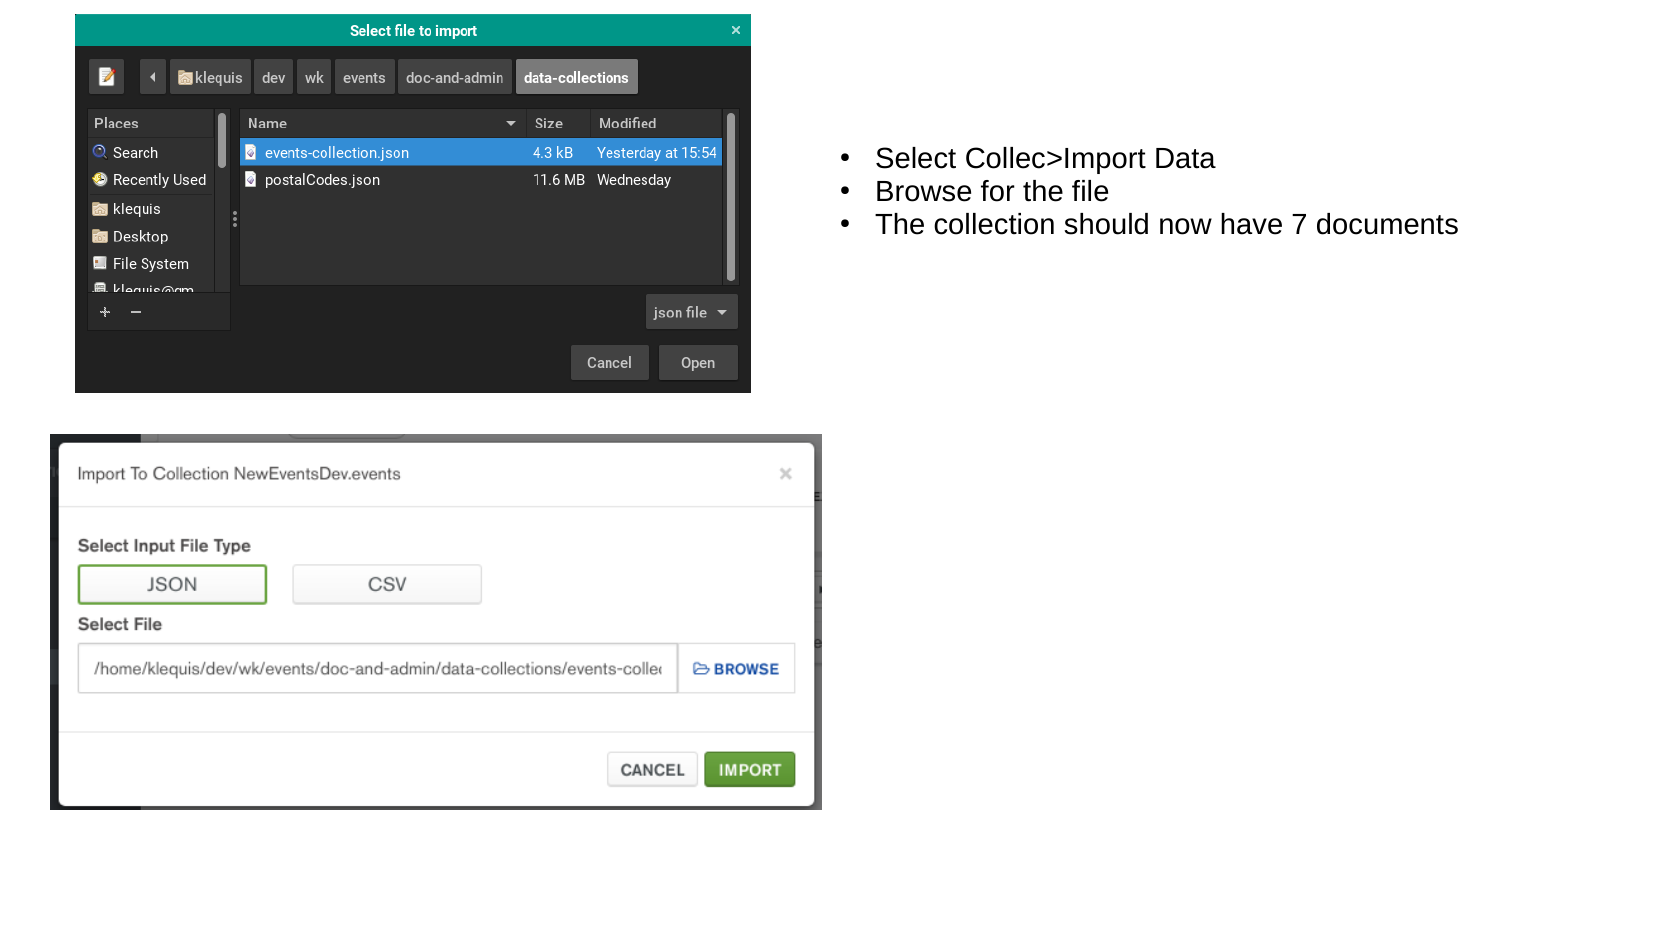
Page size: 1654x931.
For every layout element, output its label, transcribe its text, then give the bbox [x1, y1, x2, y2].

picture [75, 14, 751, 393]
text_box Select Collec>Import Data Browse for the file The collection should now have 7 documents [825, 135, 1606, 316]
picture [50, 434, 822, 811]
